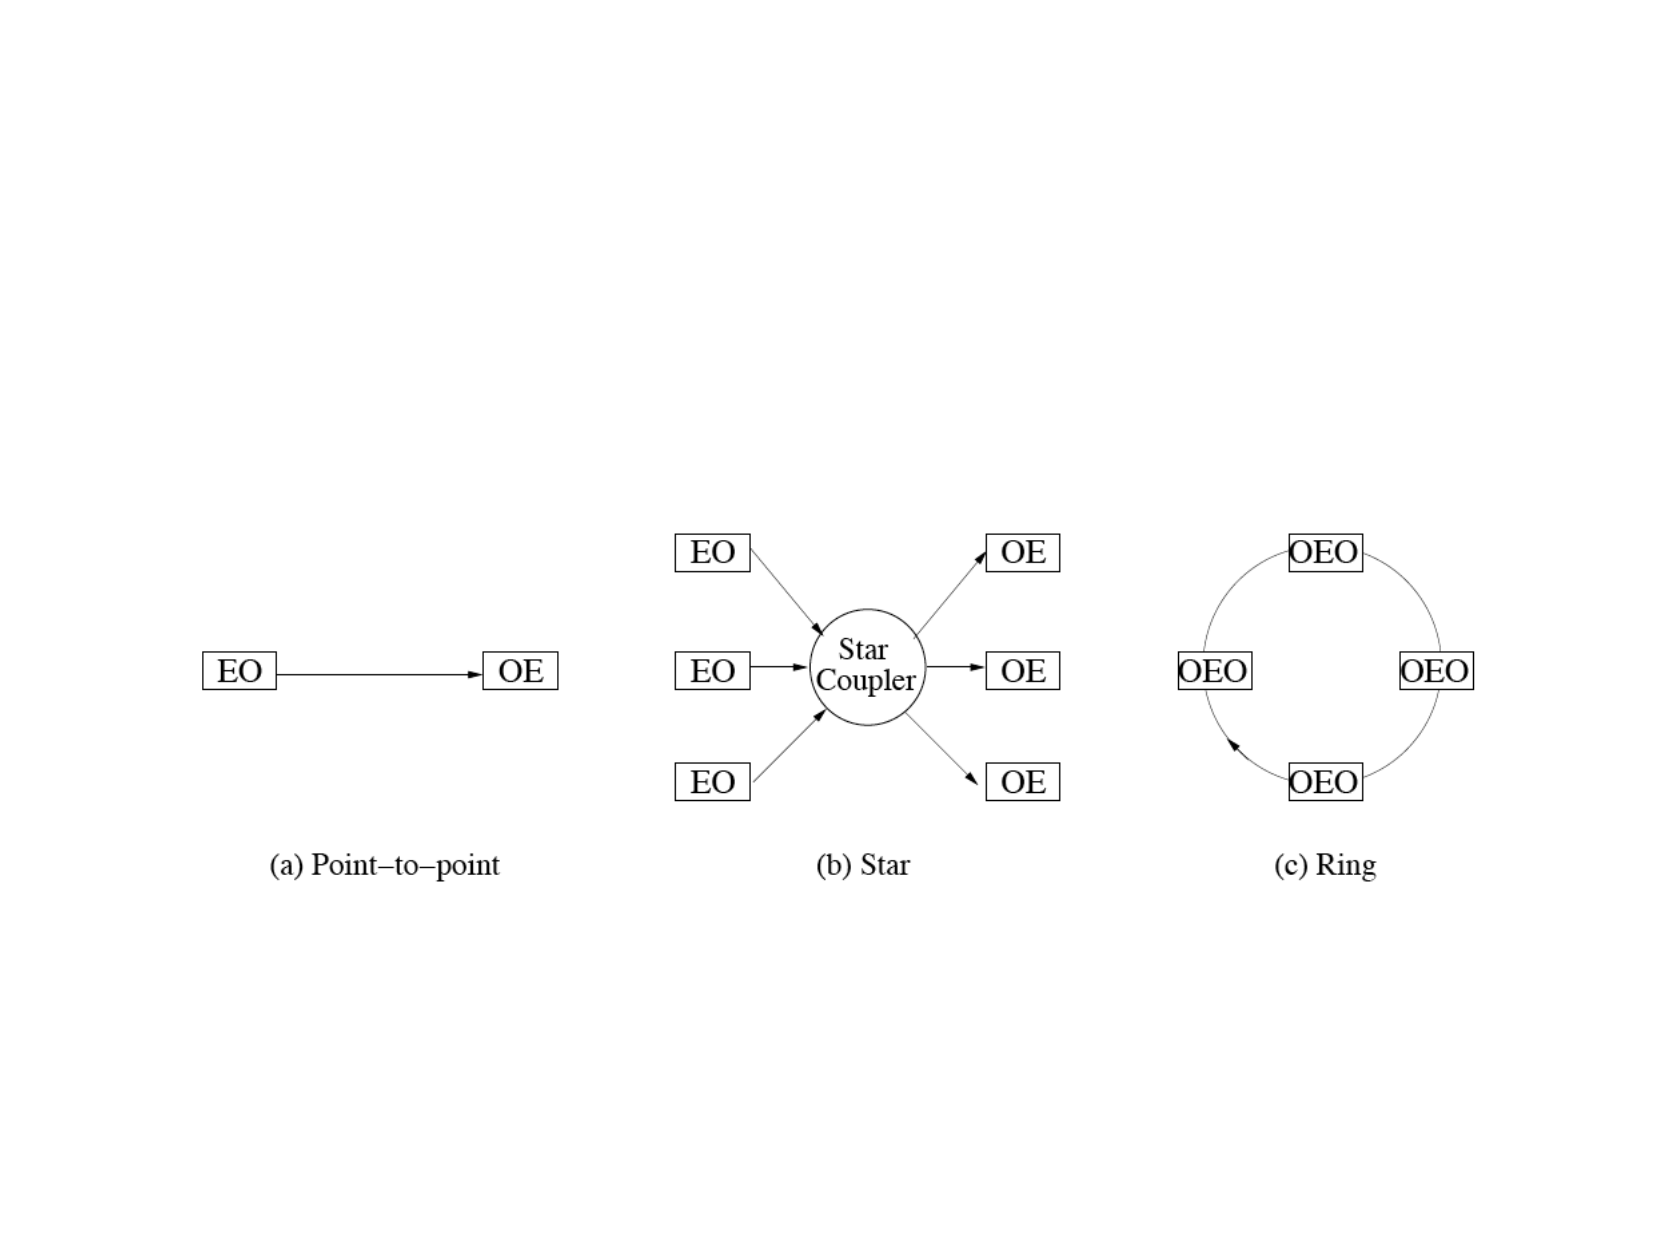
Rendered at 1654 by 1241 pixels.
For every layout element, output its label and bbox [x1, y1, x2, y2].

picture [201, 531, 1477, 883]
